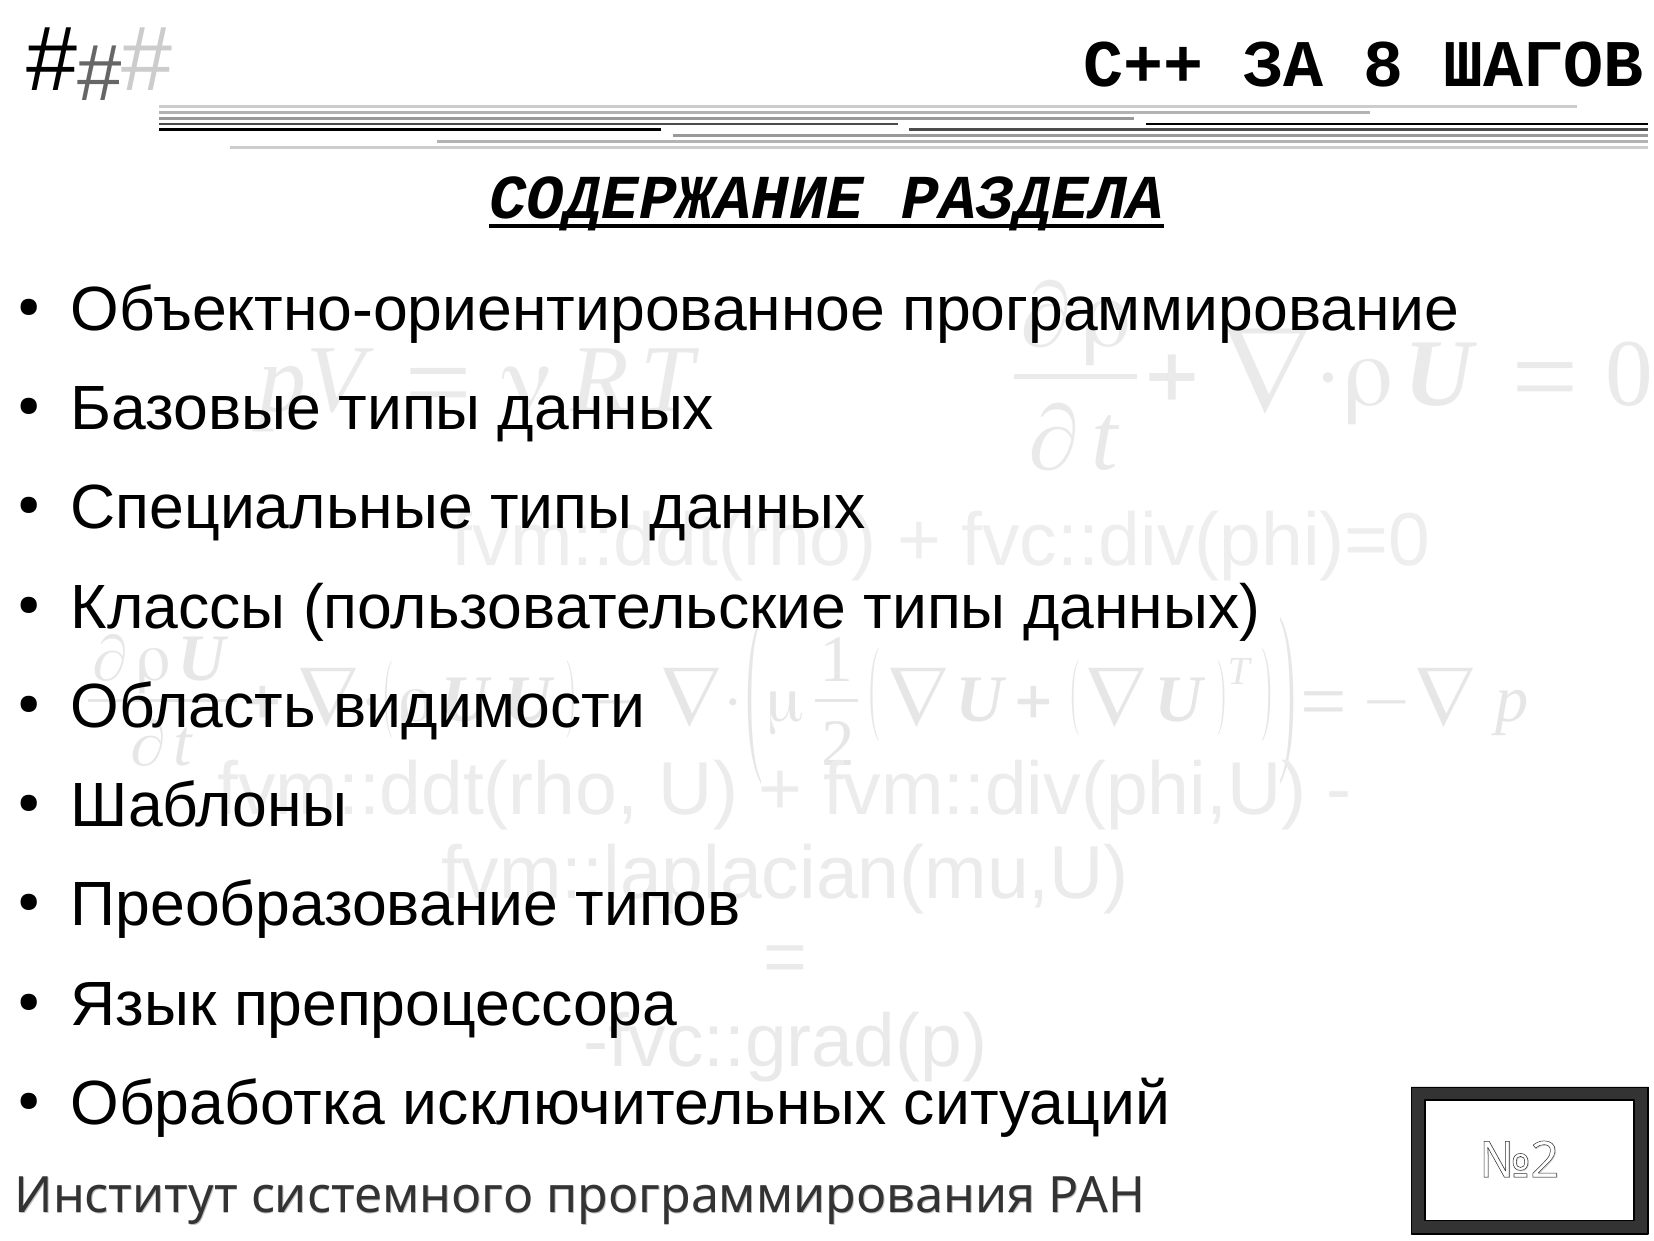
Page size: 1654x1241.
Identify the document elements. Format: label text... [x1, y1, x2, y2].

title СОДЕРЖАНИЕ РАЗДЕЛА [0, 147, 1654, 257]
list Объектно-ориентированное программирование Базовые типы данных Специальные типы данных Классы (пользовательские типы данных) Область видимости Шаблоны Преобразование типов Язык препроцессора Обработка исключительных ситуаций [0, 274, 1654, 1138]
